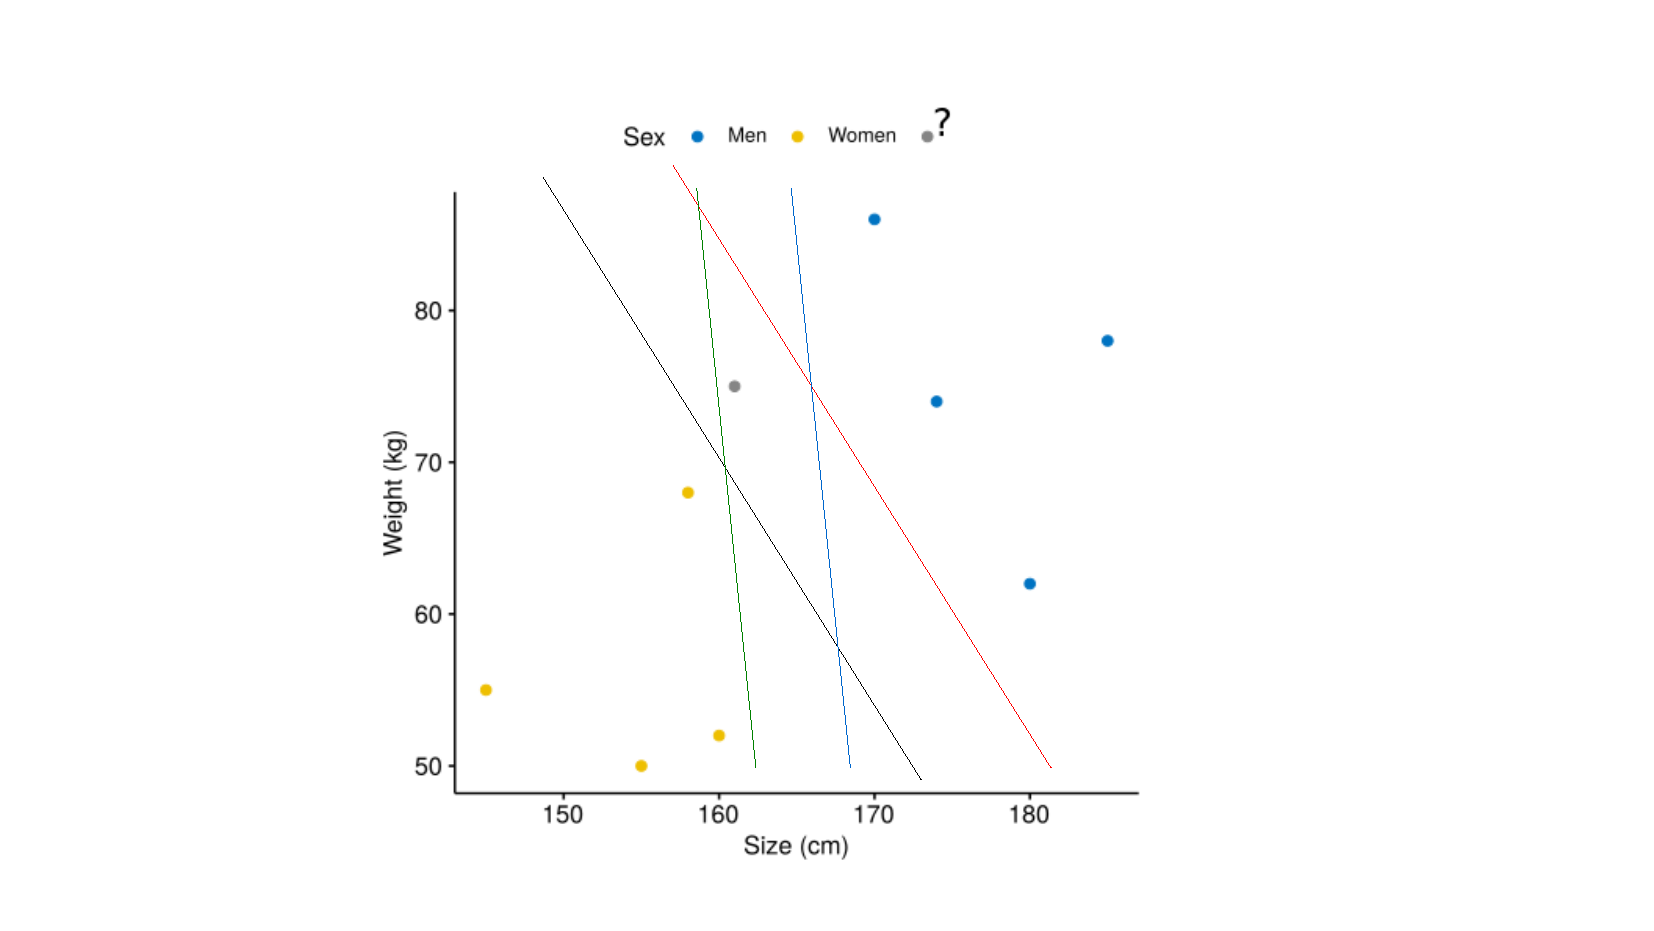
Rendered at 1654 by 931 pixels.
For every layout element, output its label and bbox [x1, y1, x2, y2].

picture [371, 94, 1152, 875]
